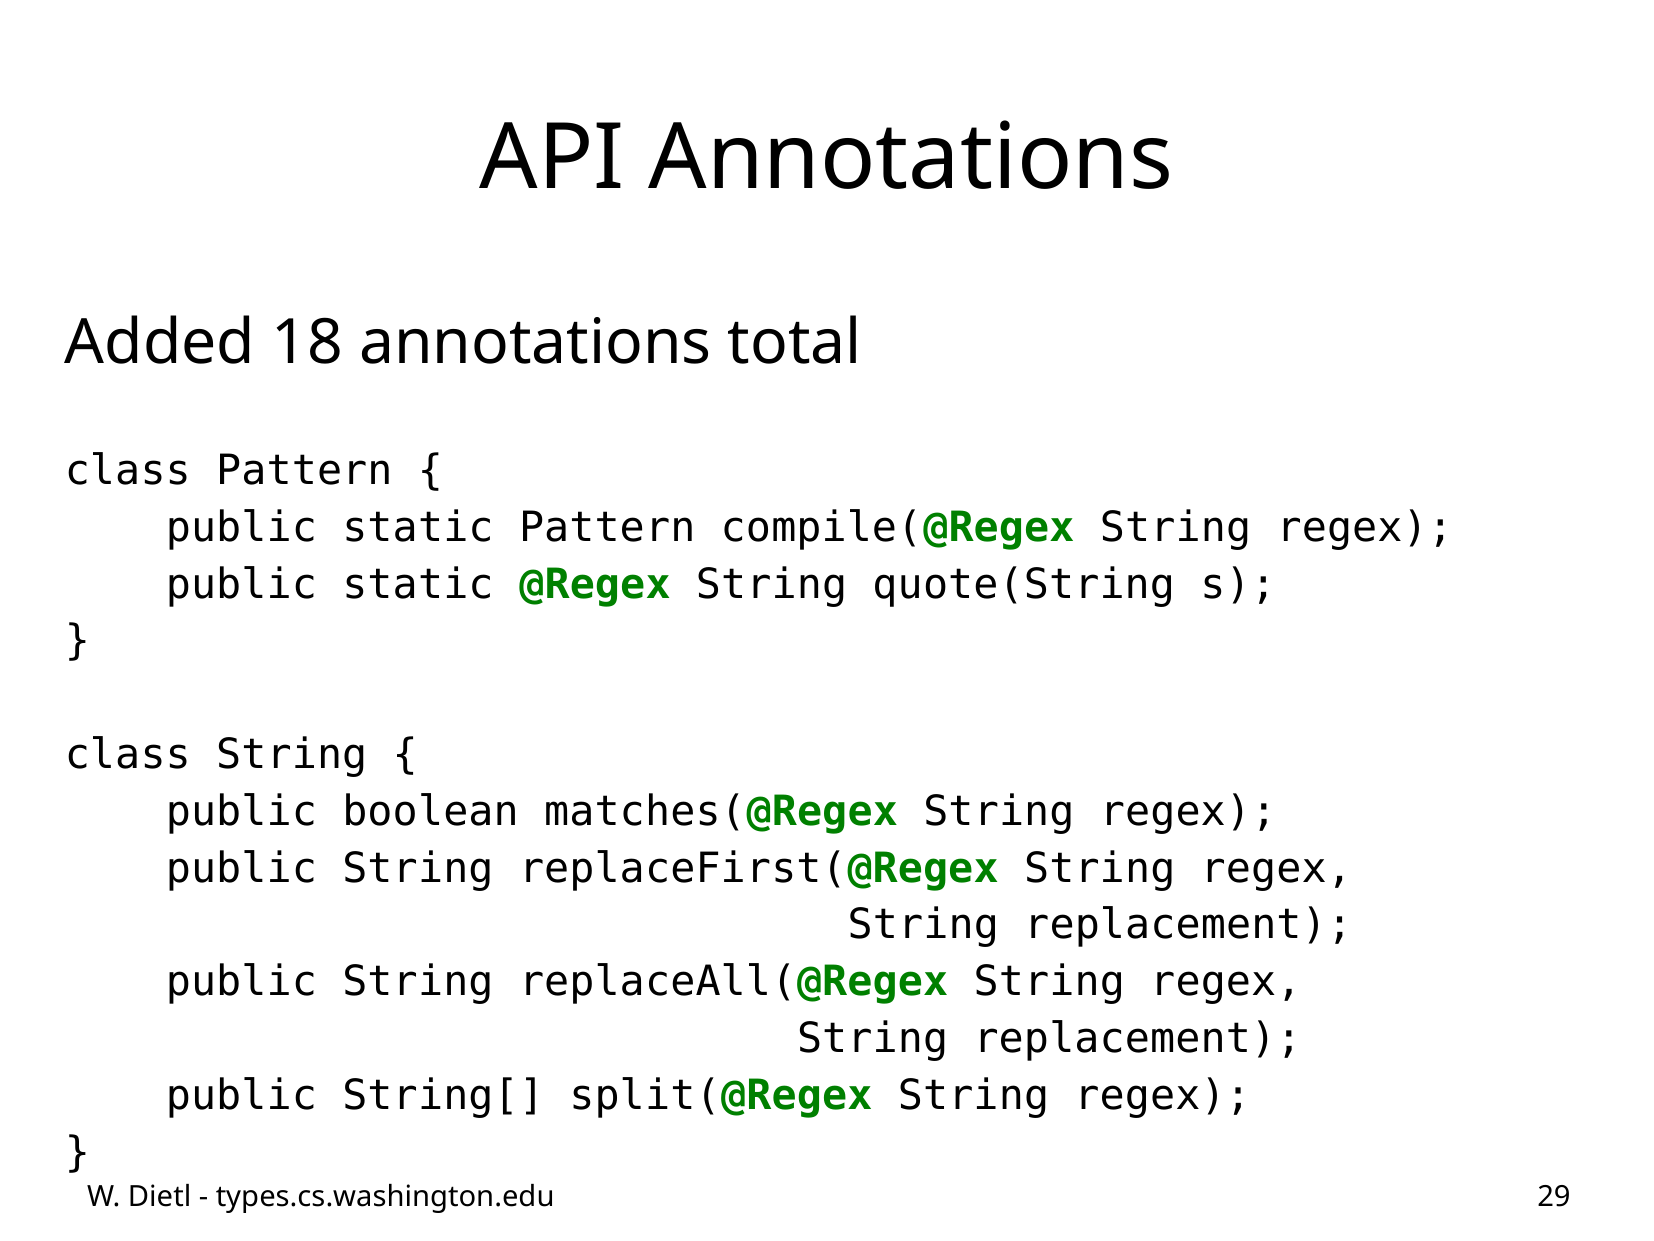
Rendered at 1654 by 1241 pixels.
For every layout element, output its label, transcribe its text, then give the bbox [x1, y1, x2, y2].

list Added 18 annotations total class Pattern { public static Pattern compile(@Regex String regex); public static @Regex String quote(String s); } class String { public boolean matches(@Regex String regex); public String replaceFirst(@Regex String regex, String replacement); public String replaceAll(@Regex String regex, String replacement); public String[] split(@Regex String regex); } [49, 289, 1606, 1241]
title API Annotations [82, 49, 1571, 257]
